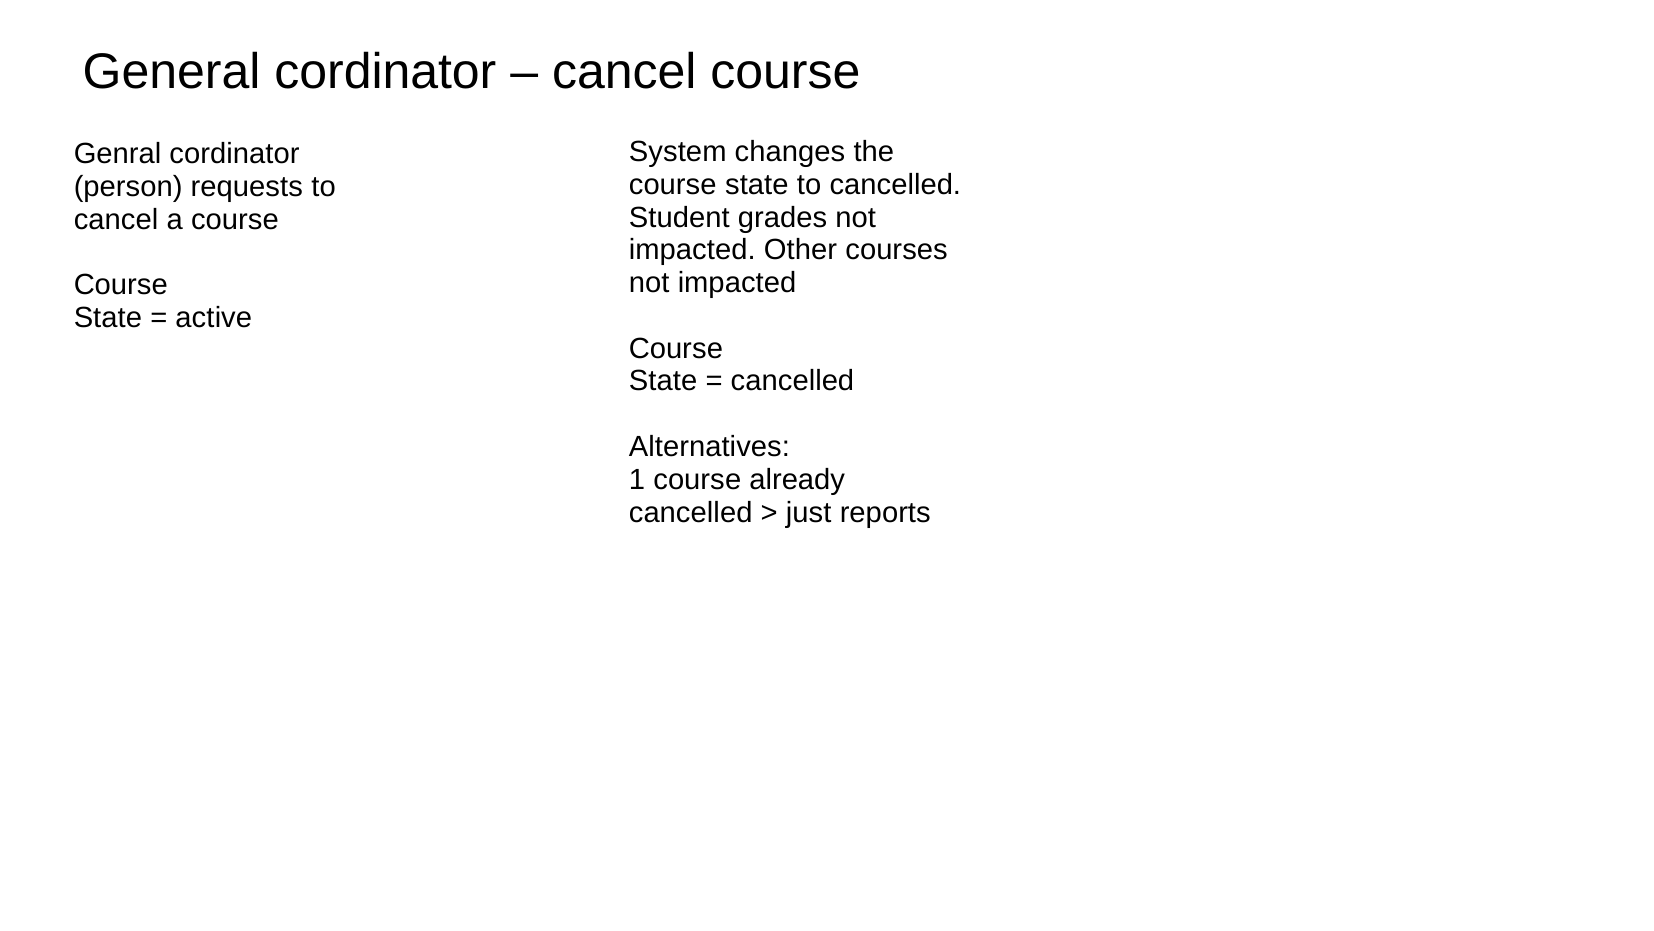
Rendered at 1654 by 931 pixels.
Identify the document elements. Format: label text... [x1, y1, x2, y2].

text_box Genral cordinator (person) requests to cancel a course Course State = active [59, 129, 426, 565]
text_box System changes the course state to cancelled. Student grades not impacted. Other courses not impacted Course State = cancelled Alternatives: 1 course already cancelled > just reports [614, 127, 981, 563]
title General cordinator – cancel course [82, 37, 1571, 107]
